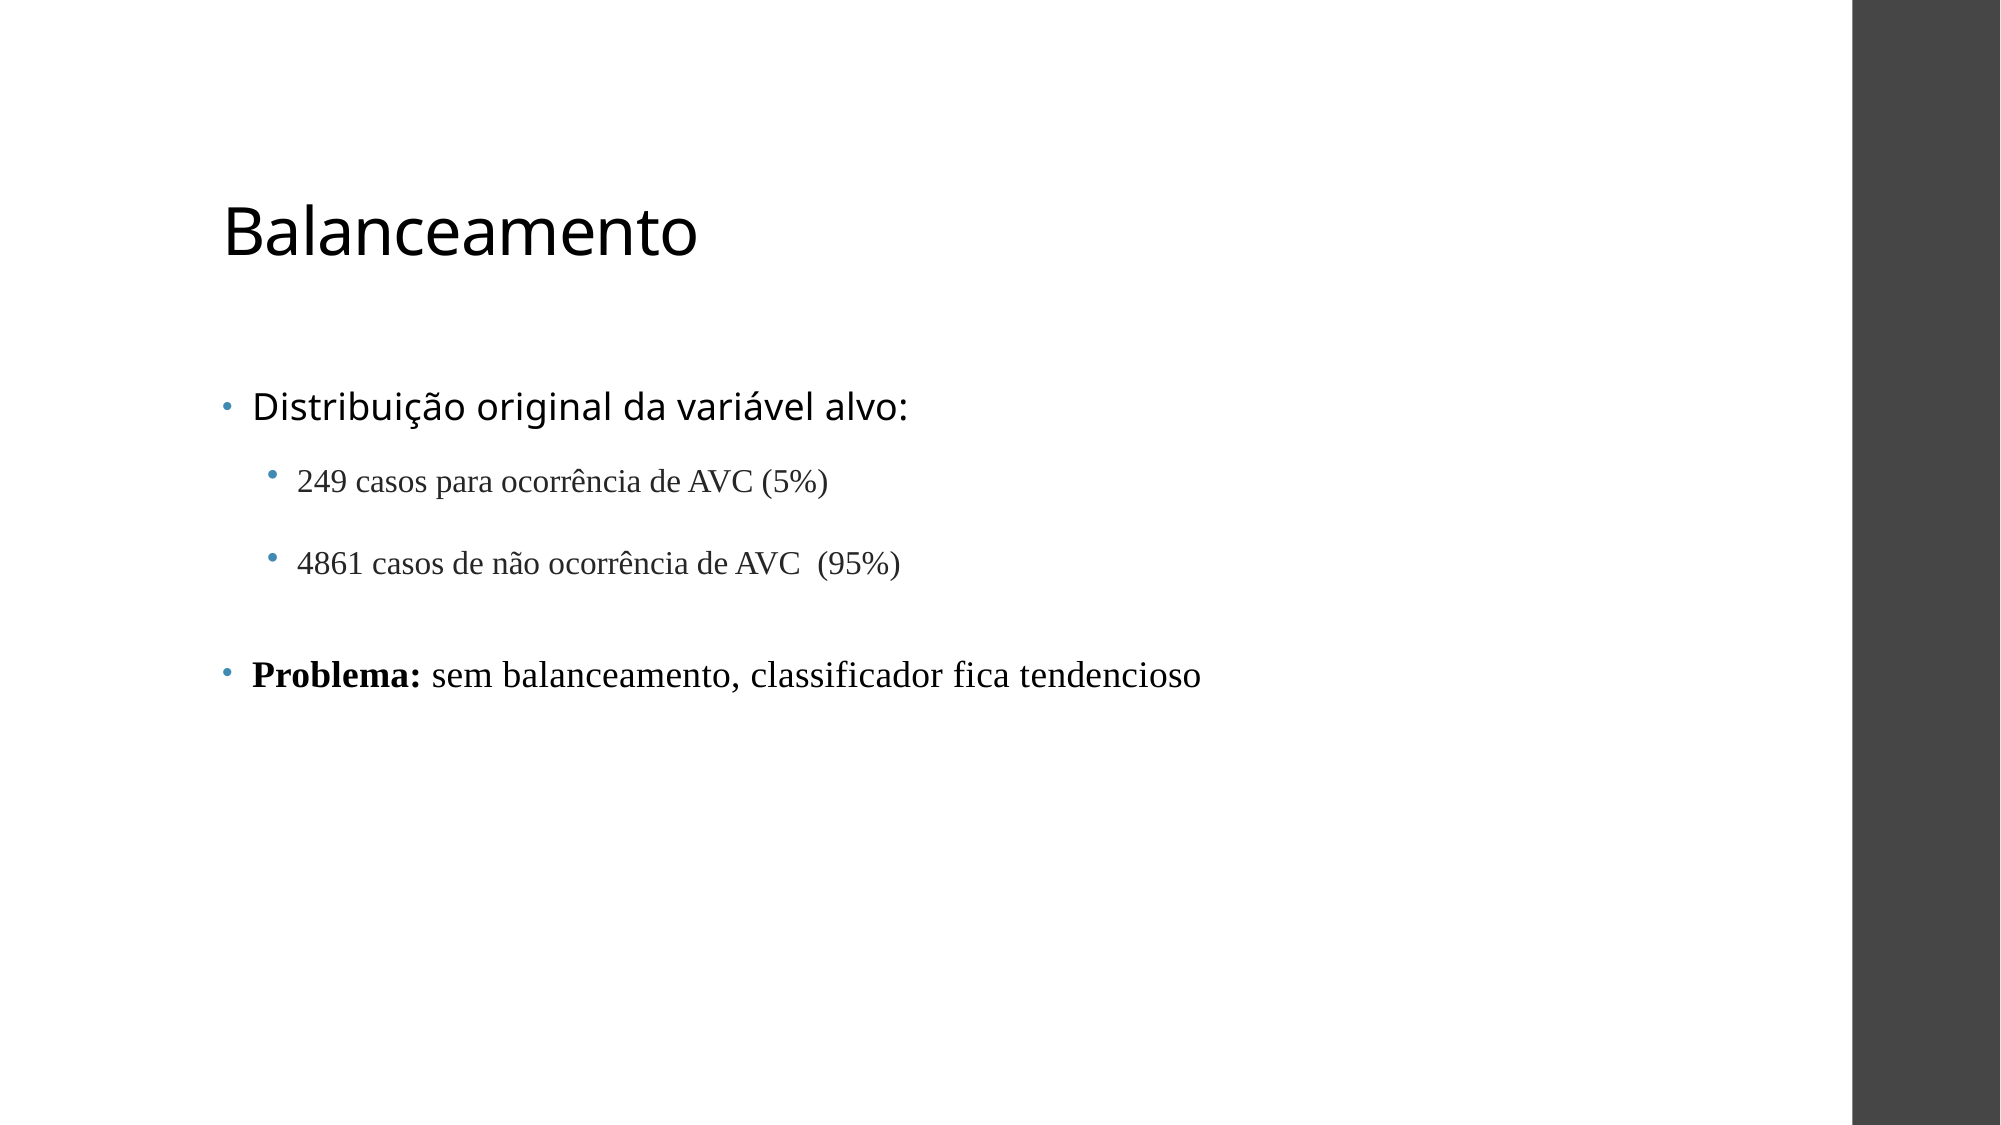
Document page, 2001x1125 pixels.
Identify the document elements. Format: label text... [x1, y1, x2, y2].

title Balanceamento [206, 60, 1797, 278]
list Distribuição original da variável alvo: 249 casos para ocorrência de AVC (5%) 4861 casos de não ocorrência de AVC (95%) Problema: sem balanceamento, classificador fica tendencioso [206, 299, 1617, 1014]
